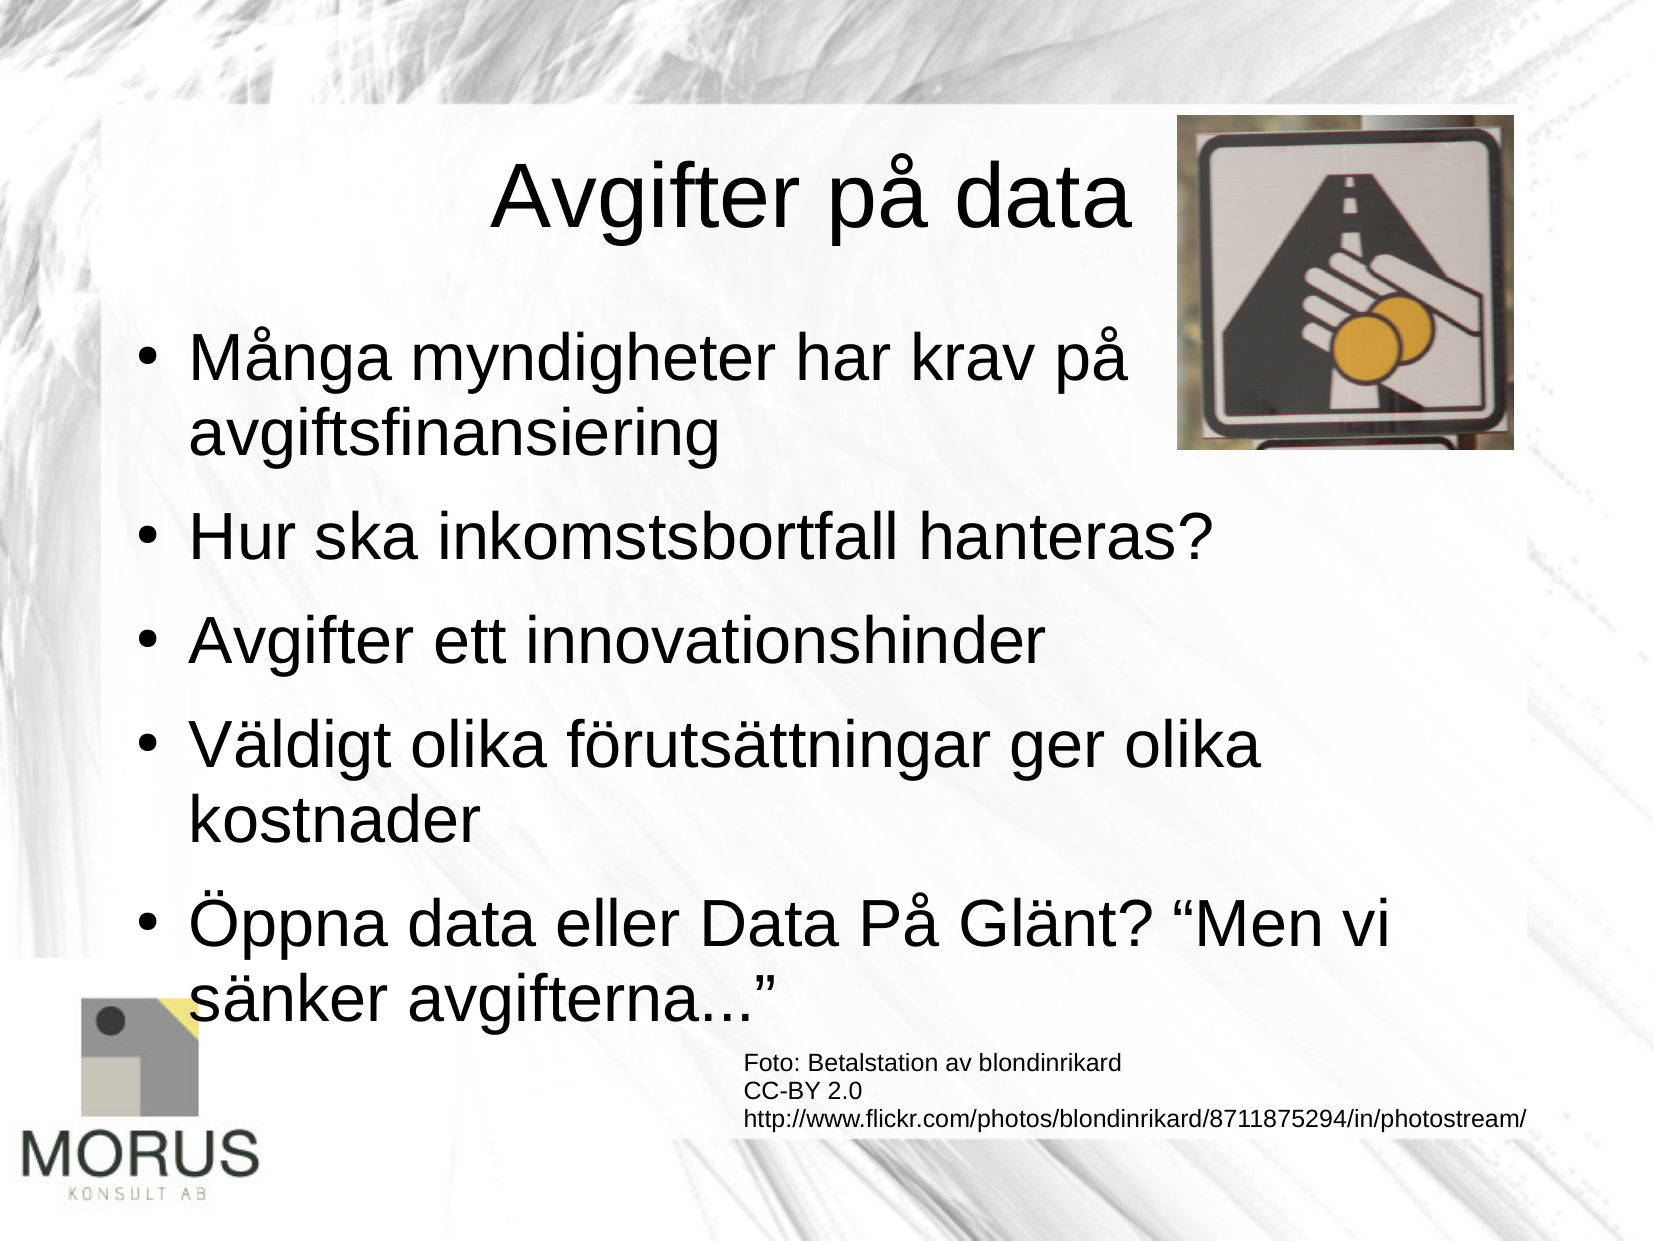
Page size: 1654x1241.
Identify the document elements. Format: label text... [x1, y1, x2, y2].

list Många myndigheter har krav på avgiftsfinansiering Hur ska inkomstsbortfall hanteras? Avgifter ett innovationshinder Väldigt olika förutsättningar ger olika kostnader Öppna data eller Data På Glänt? “Men vi sänker avgifterna...” [118, 319, 1571, 1040]
picture [0, 0, 1654, 1241]
text_box Foto: Betalstation av blondinrikard CC-BY 2.0 http://www.flickr.com/photos/blondinrikard/8711875294/in/photostream/ [728, 1041, 1546, 1141]
title Avgifter på data [118, 112, 1506, 281]
